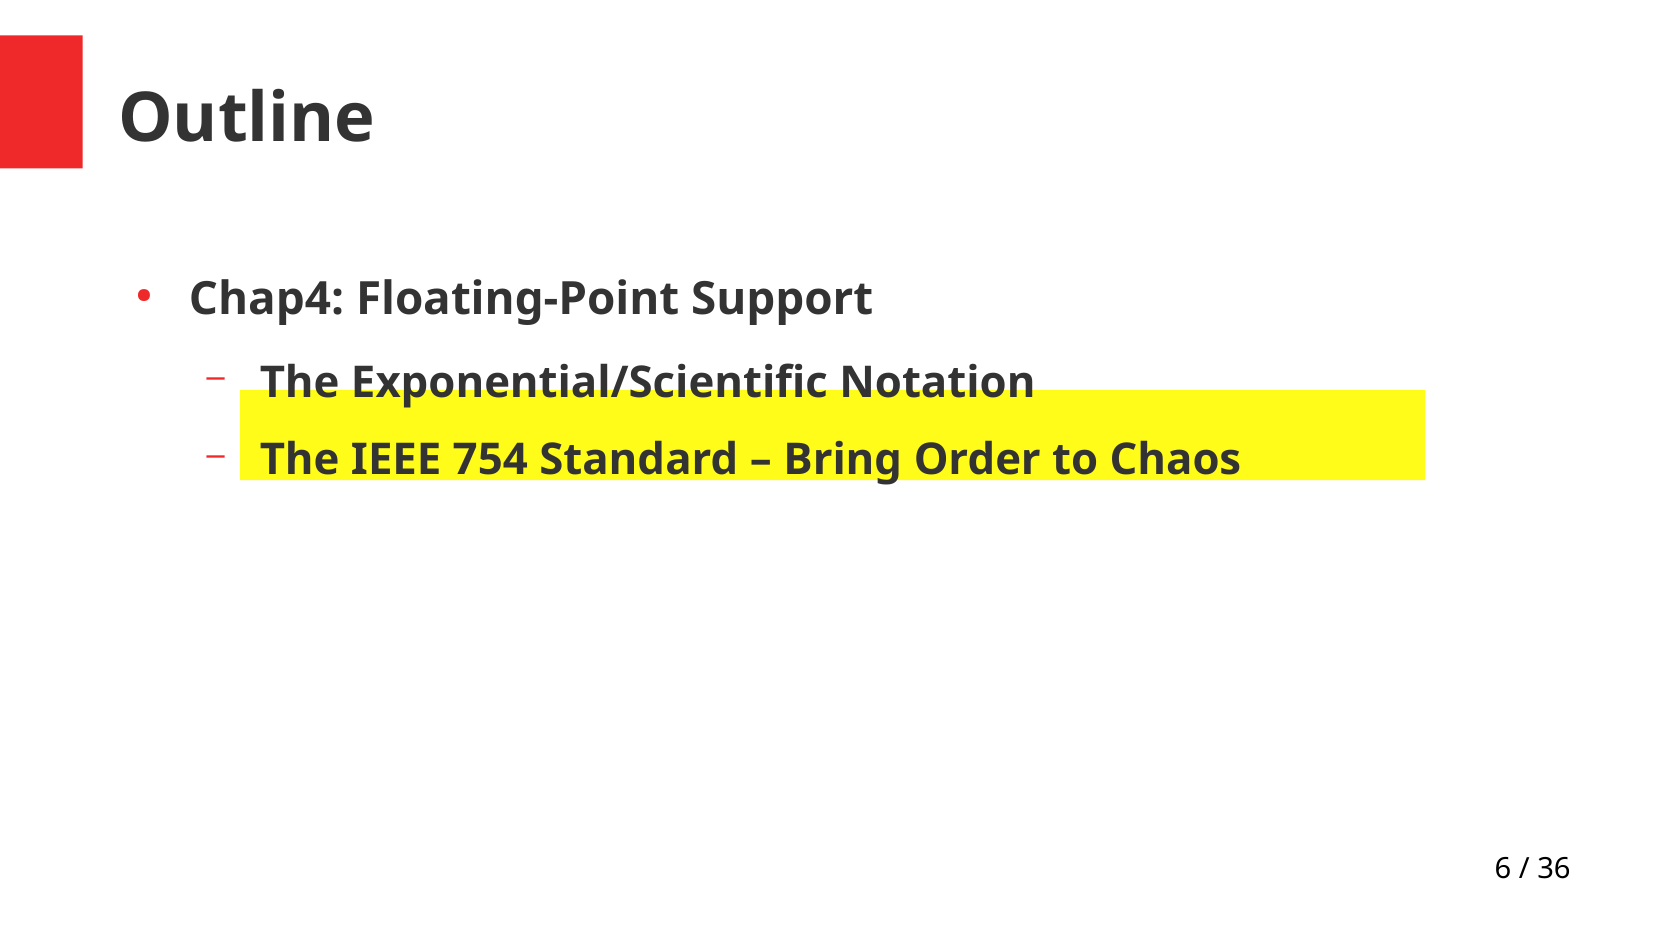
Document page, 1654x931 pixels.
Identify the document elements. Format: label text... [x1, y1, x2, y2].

title Outline [118, 37, 1571, 193]
list Chap4: Floating-Point Support The Exponential/Scientific Notation The IEEE 754 Standard – Bring Order to Chaos [118, 265, 1536, 806]
